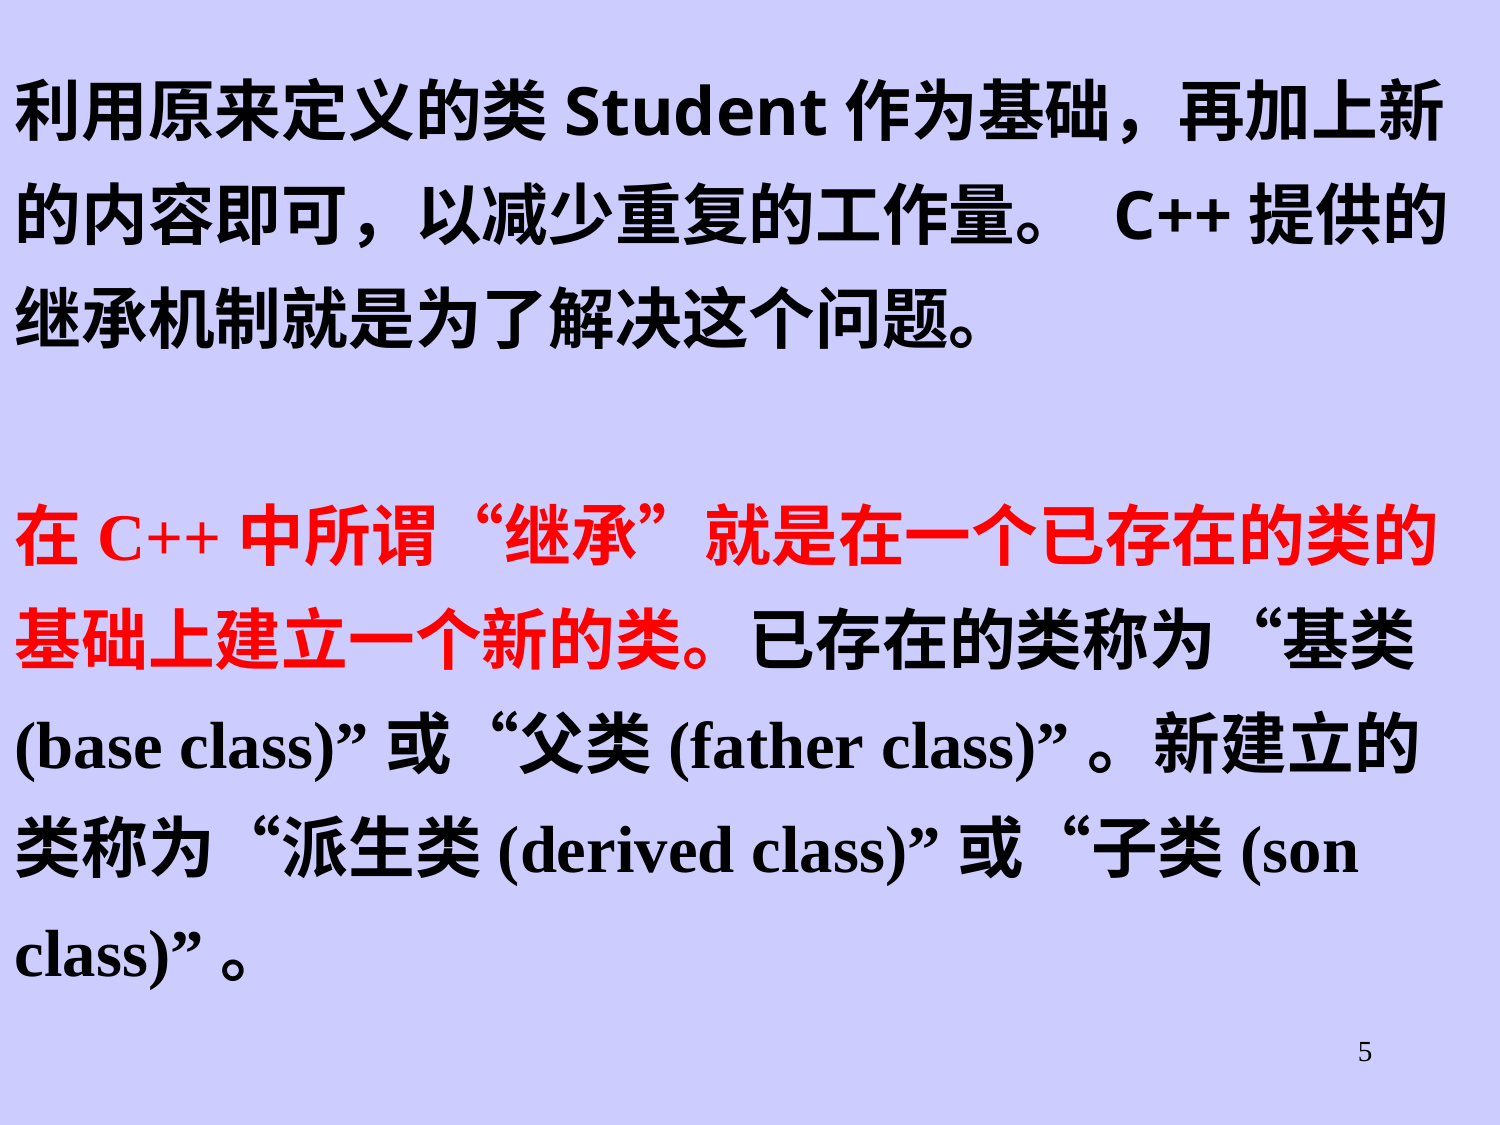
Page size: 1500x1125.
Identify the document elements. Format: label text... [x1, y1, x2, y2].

text_box <编号> [1074, 1025, 1388, 1101]
text_box 在C++中所谓“继承”就是在一个已存在的类的基础上建立一个新的类。已存在的类称为“基类(base class)”或“父类(father class)”。新建立的类称为“派生类(derived class)”或“子类(son class)”。 [0, 462, 1500, 998]
text_box 利用原来定义的类Student作为基础，再加上新的内容即可，以减少重复的工作量。 C++提供的继承机制就是为了解决这个问题。 [0, 37, 1500, 365]
